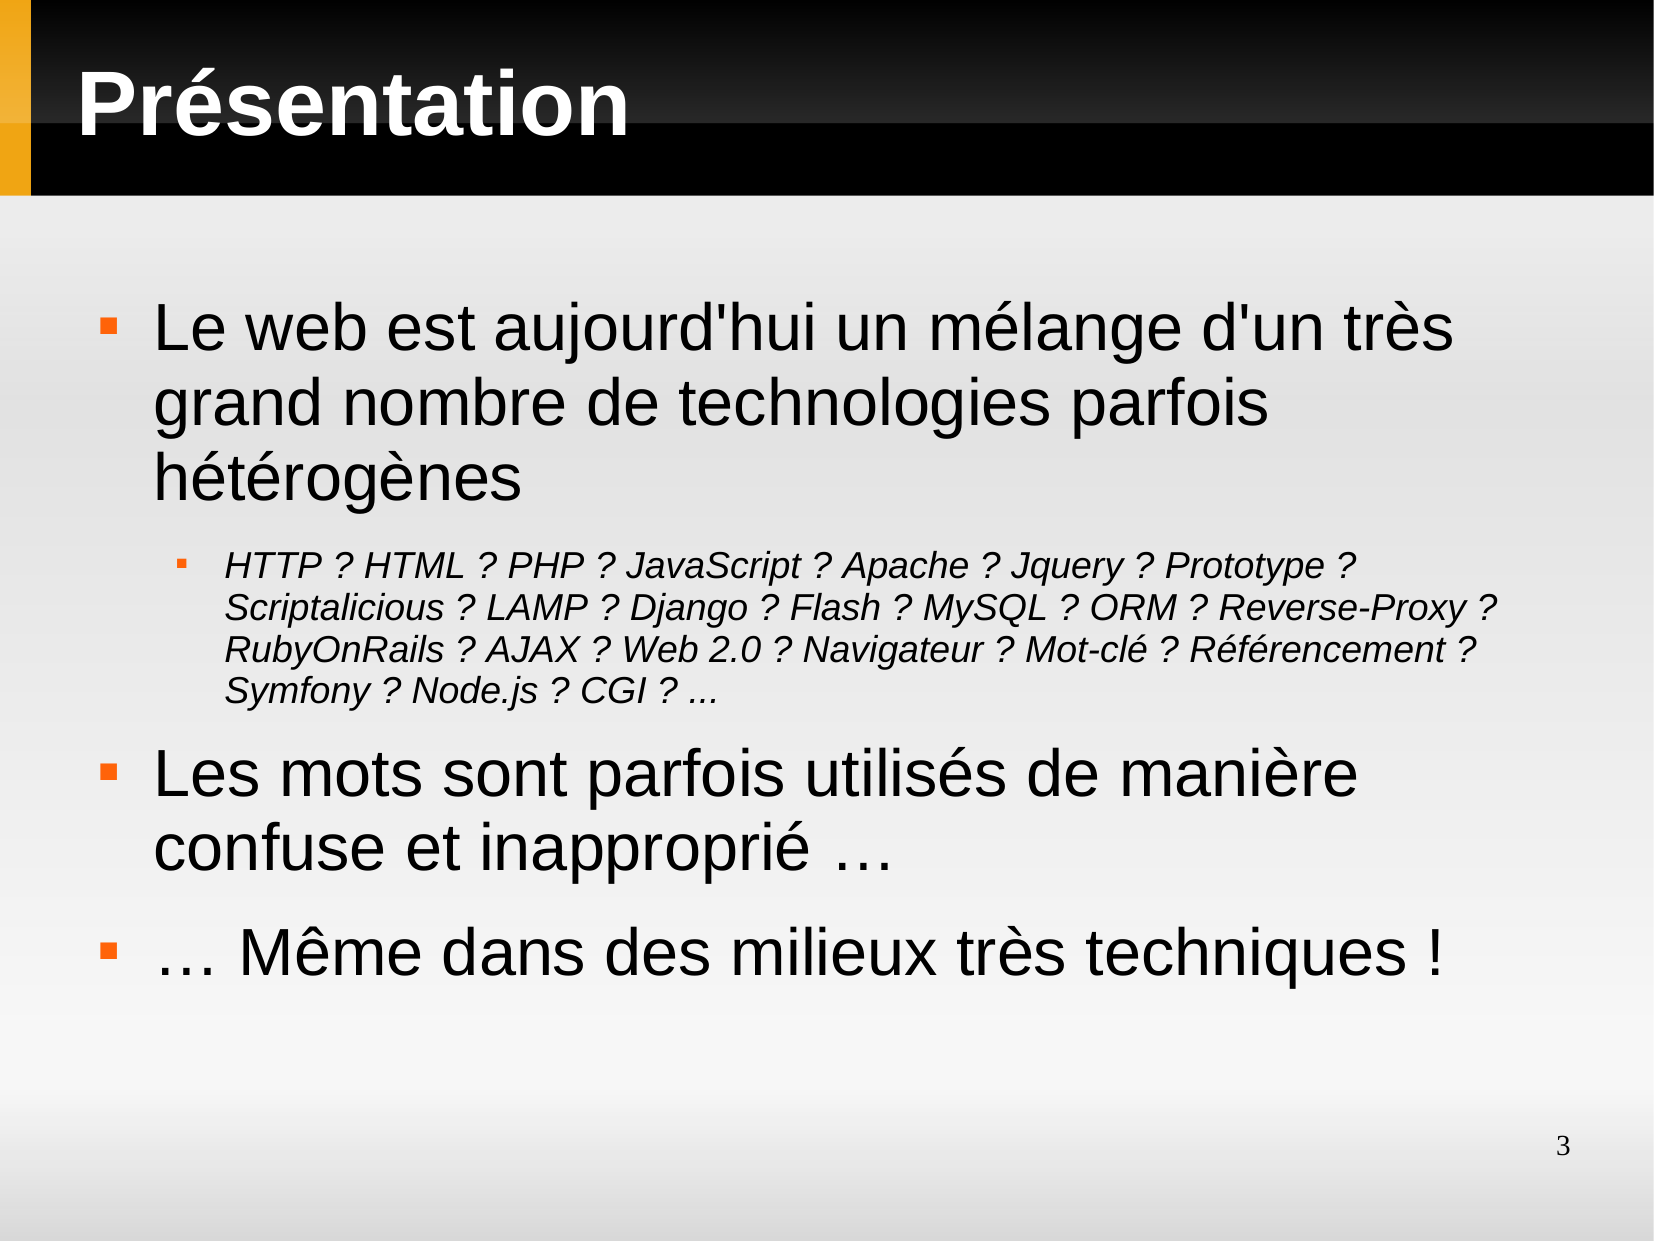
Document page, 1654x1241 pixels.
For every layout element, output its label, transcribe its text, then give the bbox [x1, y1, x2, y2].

title Présentation [76, 0, 1565, 208]
list Le web est aujourd'hui un mélange d'un très grand nombre de technologies parfois hétérogènes HTTP ? HTML ? PHP ? JavaScript ? Apache ? Jquery ? Prototype ? Scriptalicious ? LAMP ? Django ? Flash ? MySQL ? ORM ? Reverse-Proxy ? RubyOnRails ? AJAX ? Web 2.0 ? Navigateur ? Mot-clé ? Référencement ? Symfony ? Node.js ? CGI ? ... Les mots sont parfois utilisés de manière confuse et inapproprié … … Même dans des milieux très techniques ! [82, 290, 1571, 1109]
picture [0, 0, 1654, 1241]
